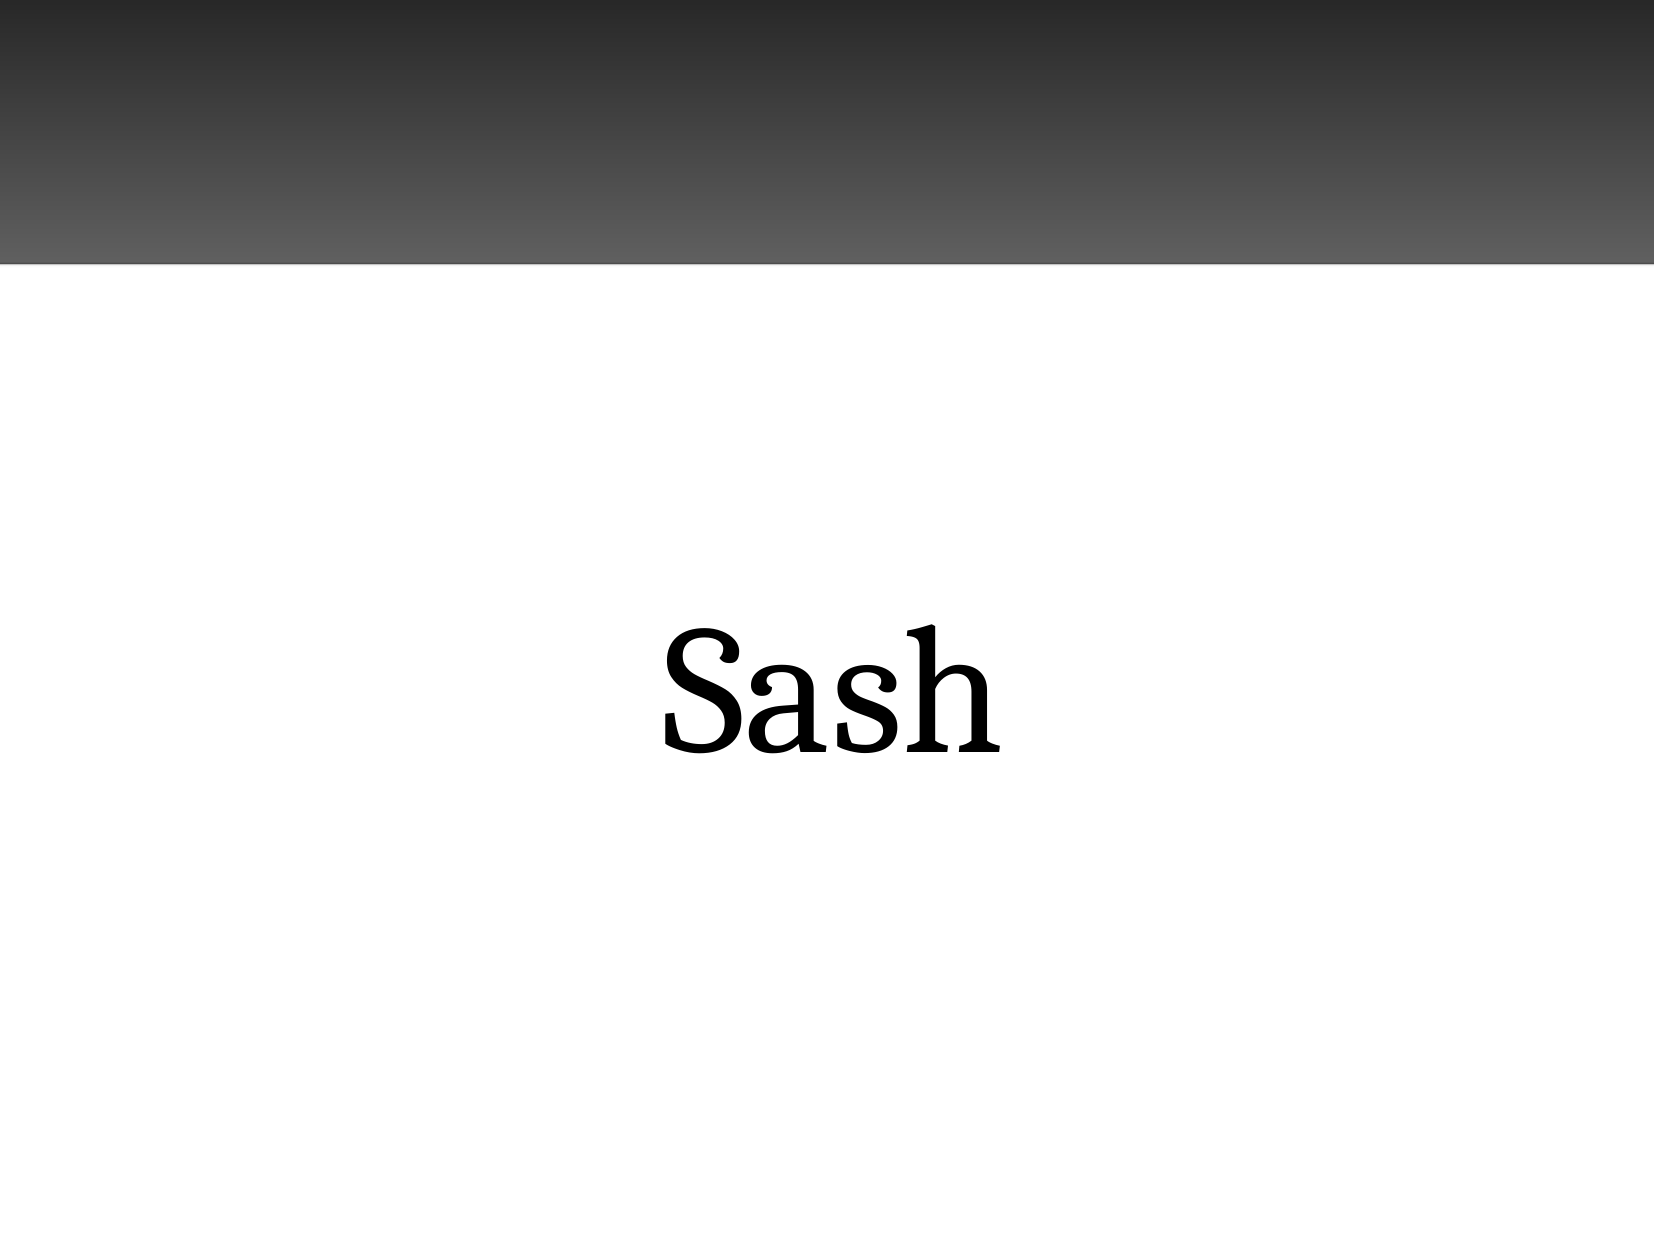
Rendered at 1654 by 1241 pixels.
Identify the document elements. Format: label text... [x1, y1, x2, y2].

list Sash [130, 525, 1537, 797]
